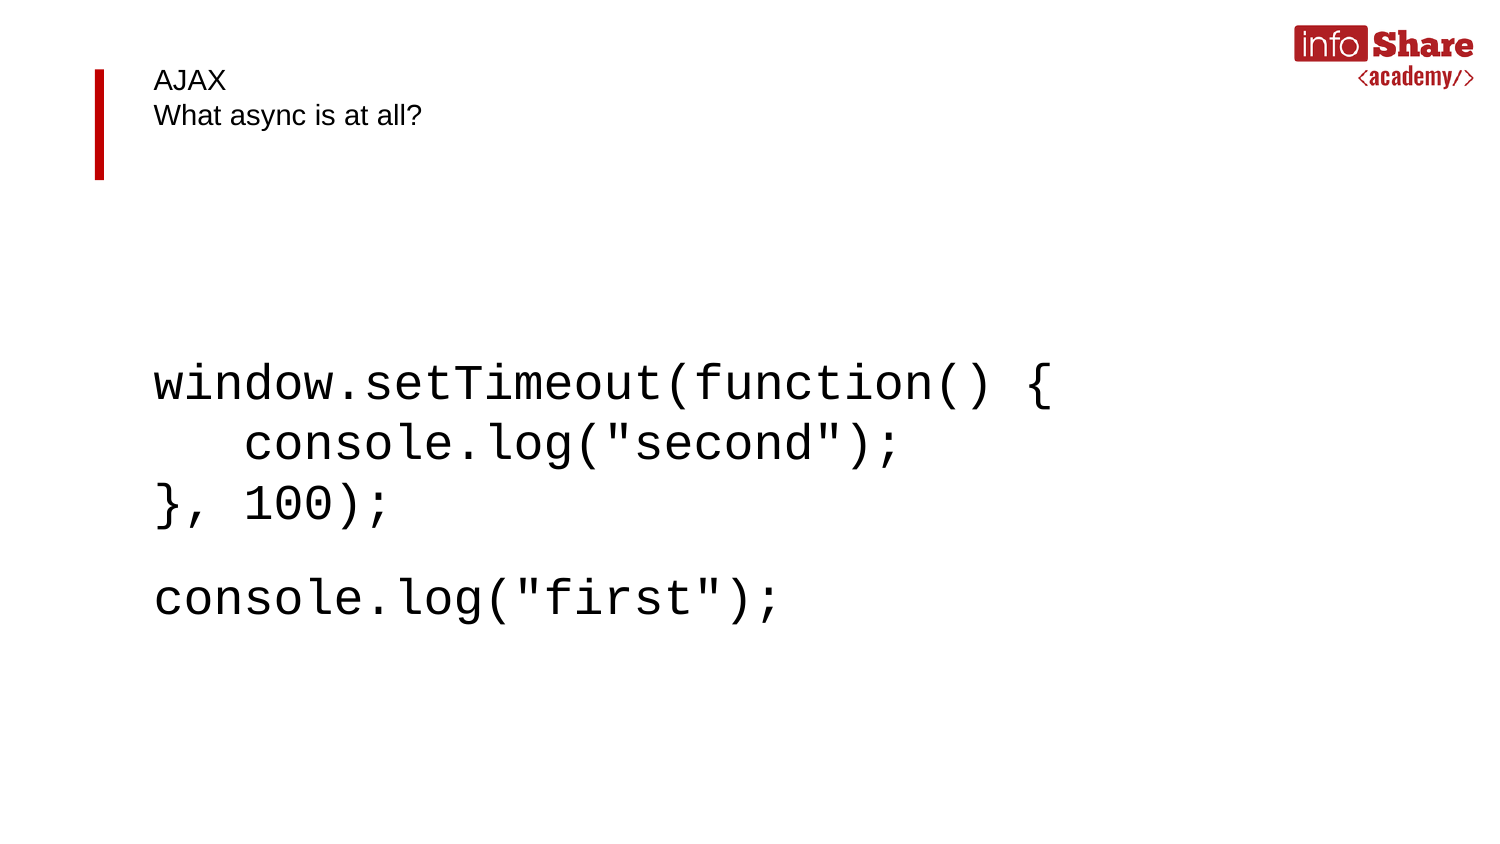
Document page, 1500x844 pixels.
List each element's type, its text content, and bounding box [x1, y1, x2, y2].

list window.setTimeout(function() { console.log("second"); }, 100); console.log("first"); [138, 207, 1369, 767]
title AJAX What async is at all? [138, 45, 1172, 187]
picture [1267, 0, 1500, 117]
